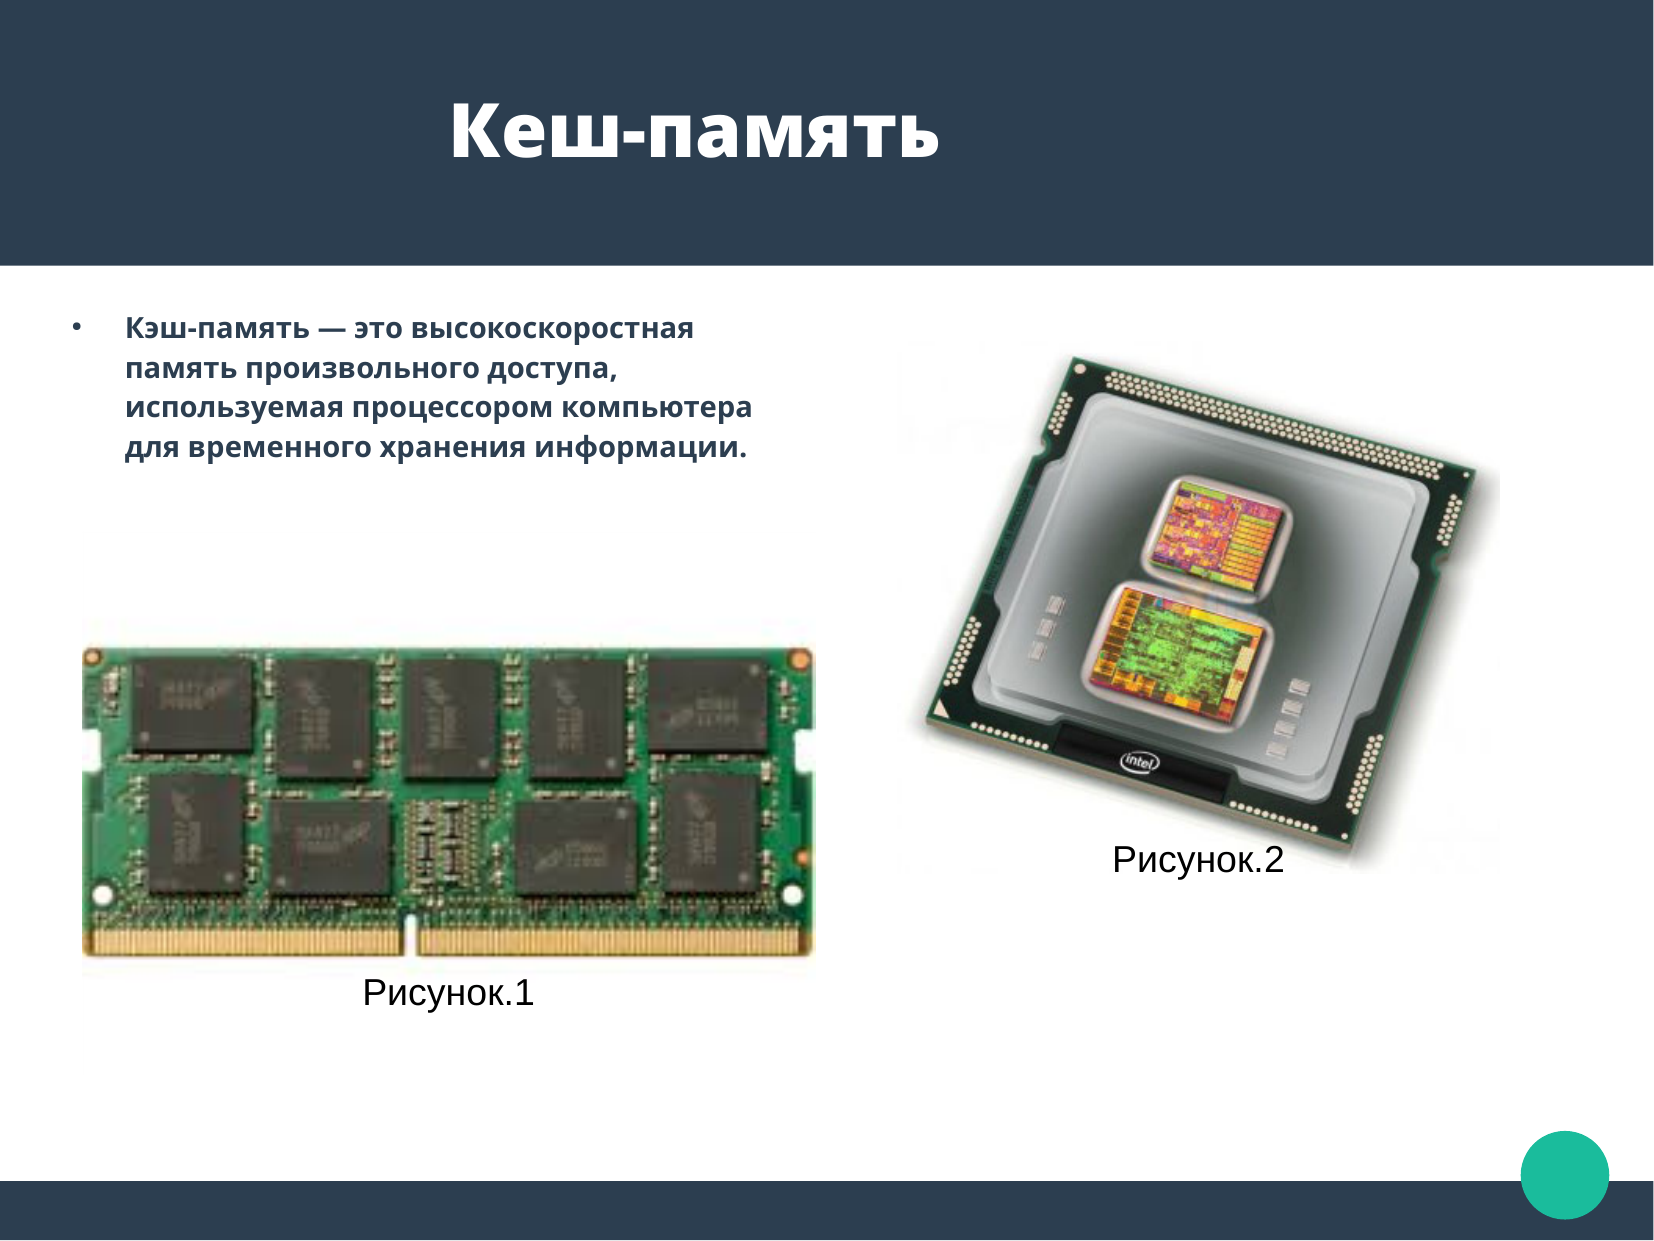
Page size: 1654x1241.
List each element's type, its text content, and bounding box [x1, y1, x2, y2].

list Кэш-память — это высокоскоростная память произвольного доступа, используемая процессором компьютера для временного хранения информации. [53, 307, 804, 1134]
picture [897, 341, 1500, 875]
picture [82, 531, 816, 1075]
title Кеш-память [59, 49, 1595, 207]
